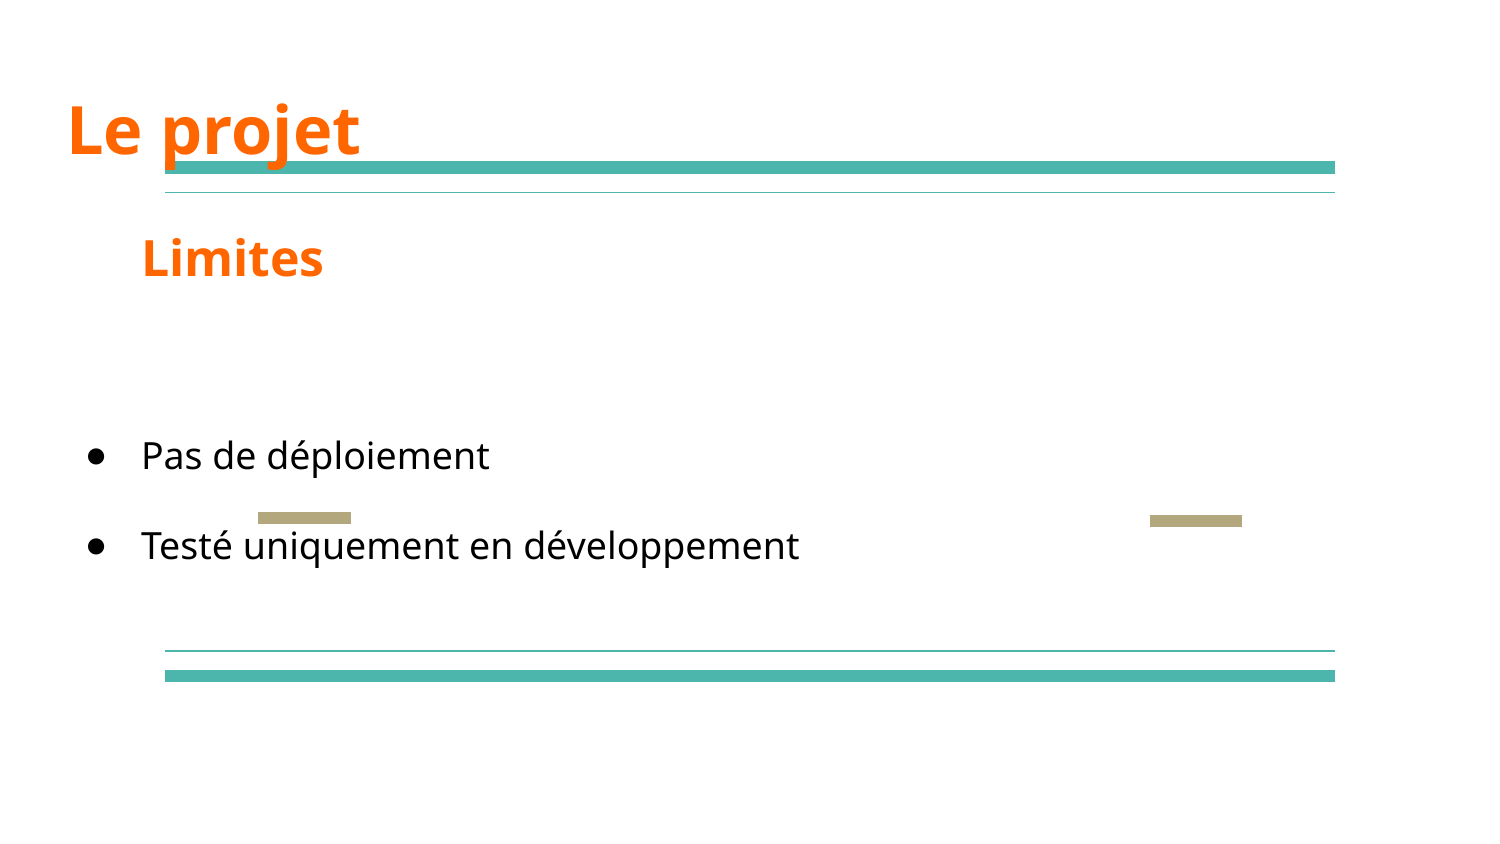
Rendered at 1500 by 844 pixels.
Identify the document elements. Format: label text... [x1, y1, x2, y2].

title Le projet [51, 72, 1449, 189]
list Pas de déploiement Testé uniquement en développement [51, 372, 1449, 788]
title Limites [51, 211, 1449, 293]
